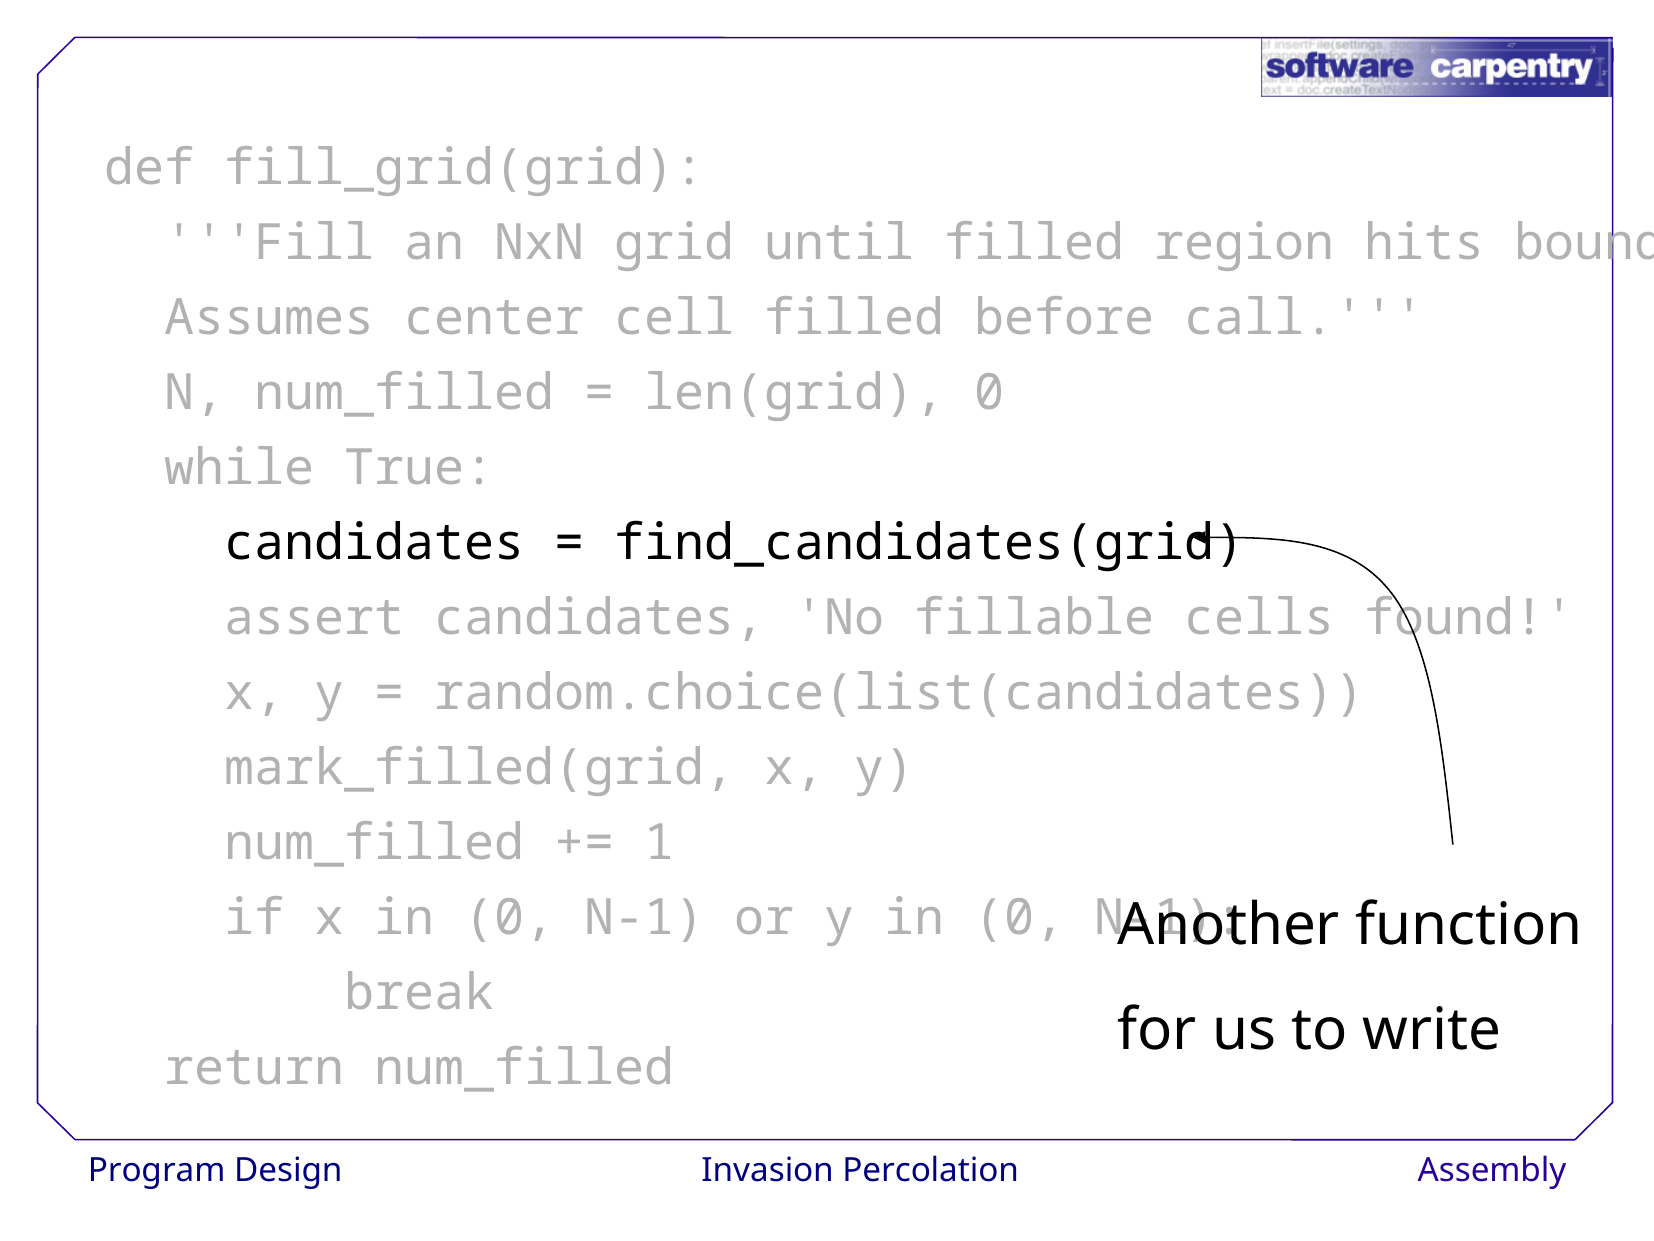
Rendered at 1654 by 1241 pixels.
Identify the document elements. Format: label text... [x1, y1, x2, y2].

picture [1261, 39, 1613, 97]
text_box Another function for us to write [1102, 843, 1598, 1069]
text_box def fill_grid(grid): '''Fill an NxN grid until filled region hits boundary. Assumes center cell filled before call.''' N, num_filled = len(grid), 0 while True: candidates = find_candidates(grid) assert candidates, 'No fillable cells found!' x, y = random.choice(list(candidates)) mark_filled(grid, x, y) num_filled += 1 if x in (0, N-1) or y in (0, N-1): break return num_filled [89, 112, 1508, 1055]
